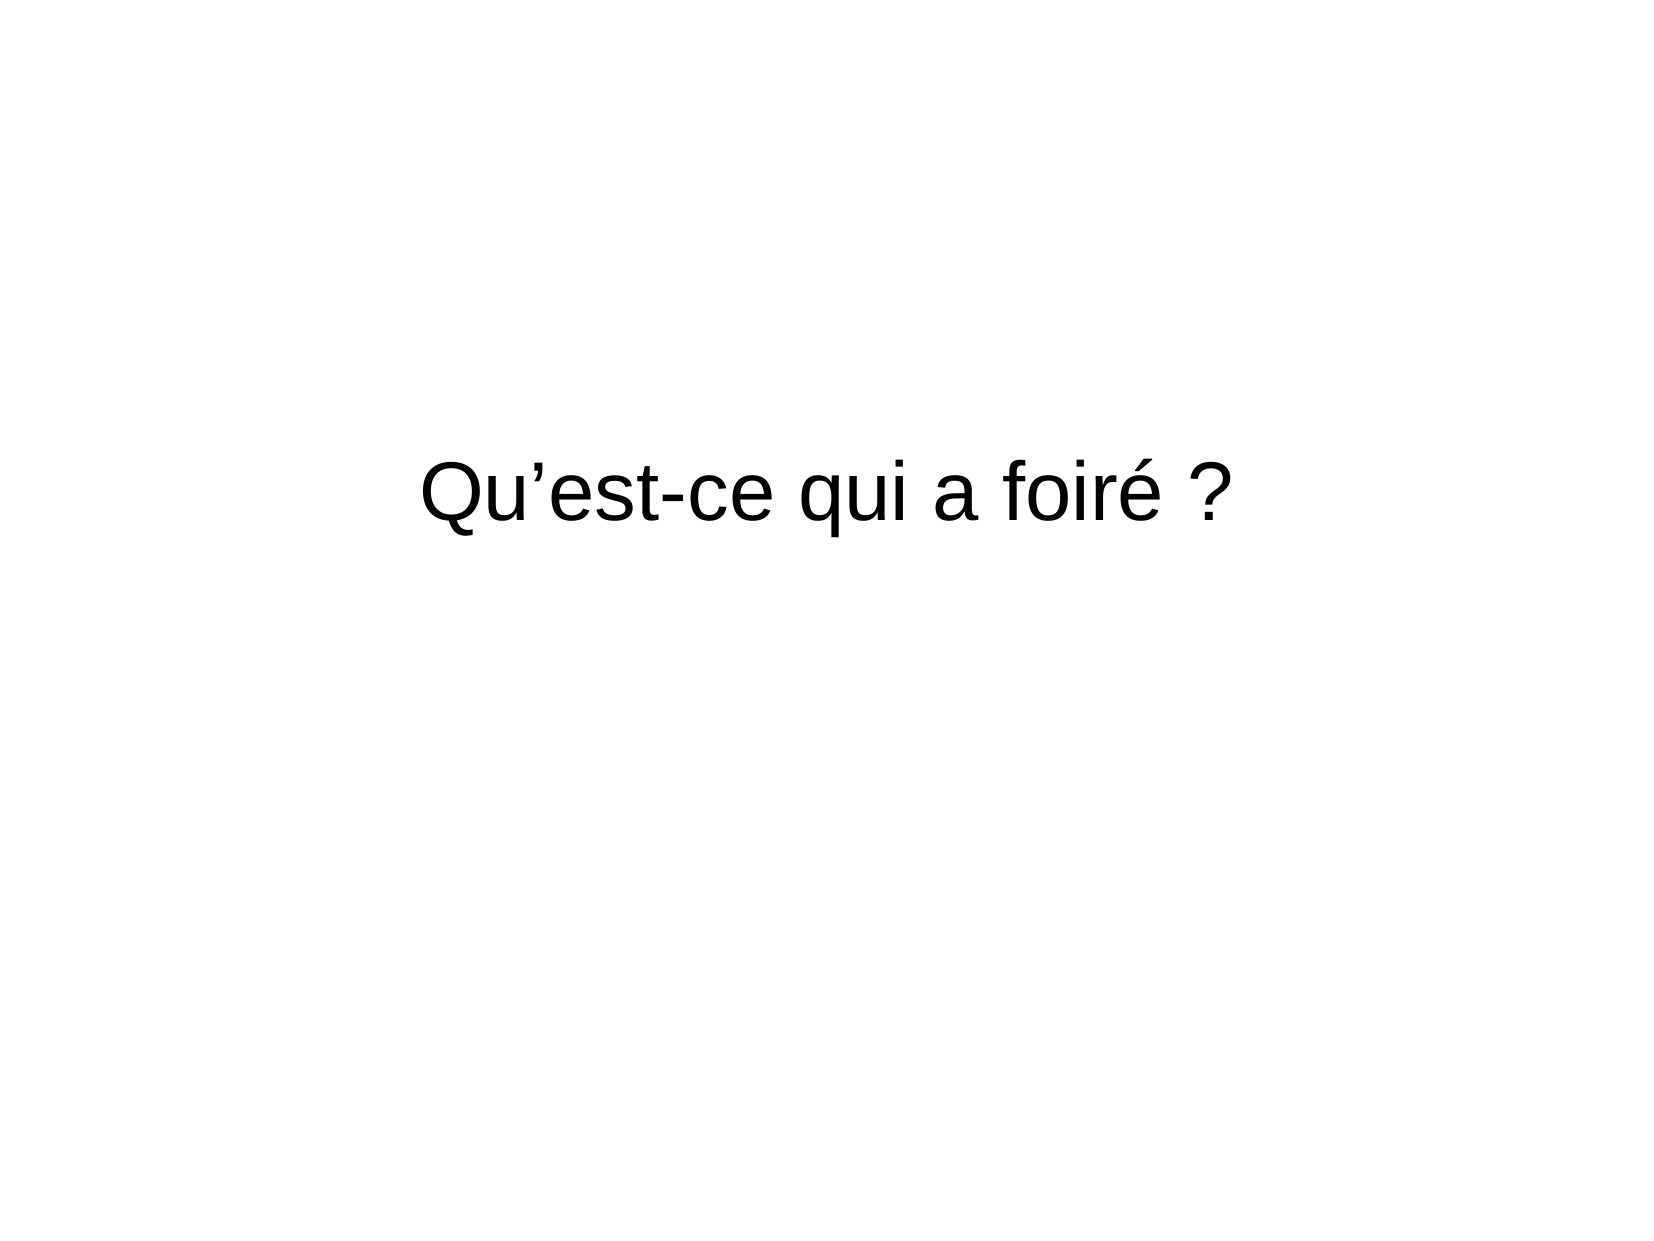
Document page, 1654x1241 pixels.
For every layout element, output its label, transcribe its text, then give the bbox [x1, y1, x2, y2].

subtitle Qu’est-ce qui a foiré ? [82, 49, 1571, 1010]
